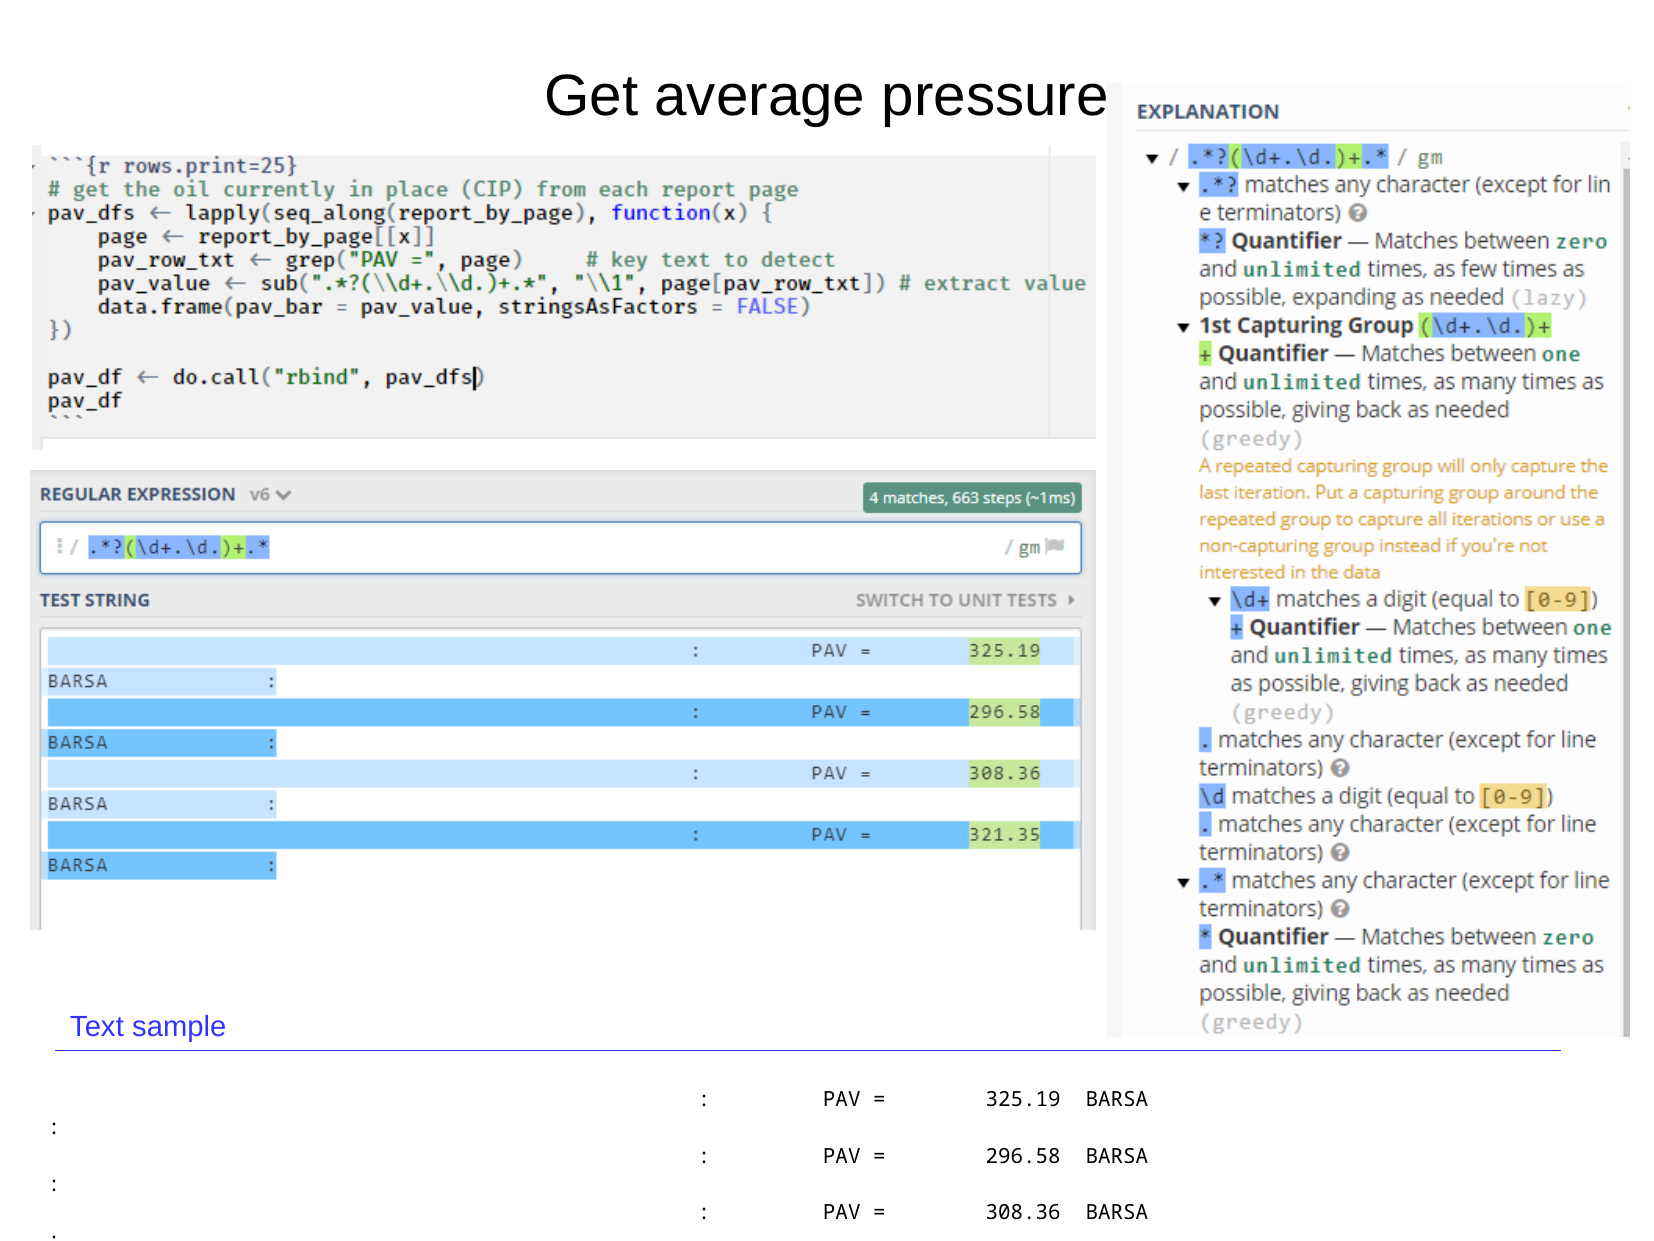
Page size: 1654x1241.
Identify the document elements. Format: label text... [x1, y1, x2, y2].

picture [30, 470, 1096, 931]
title Get average pressure [82, 30, 1571, 161]
picture [1107, 83, 1630, 1037]
text_box : PAV = 325.19 BARSA : : PAV = 296.58 BARSA : : PAV = 308.36 BARSA : : PAV = 321.35 BARSA : [20, 1076, 1306, 1201]
picture [32, 145, 1096, 451]
text_box Text sample [55, 1002, 241, 1050]
